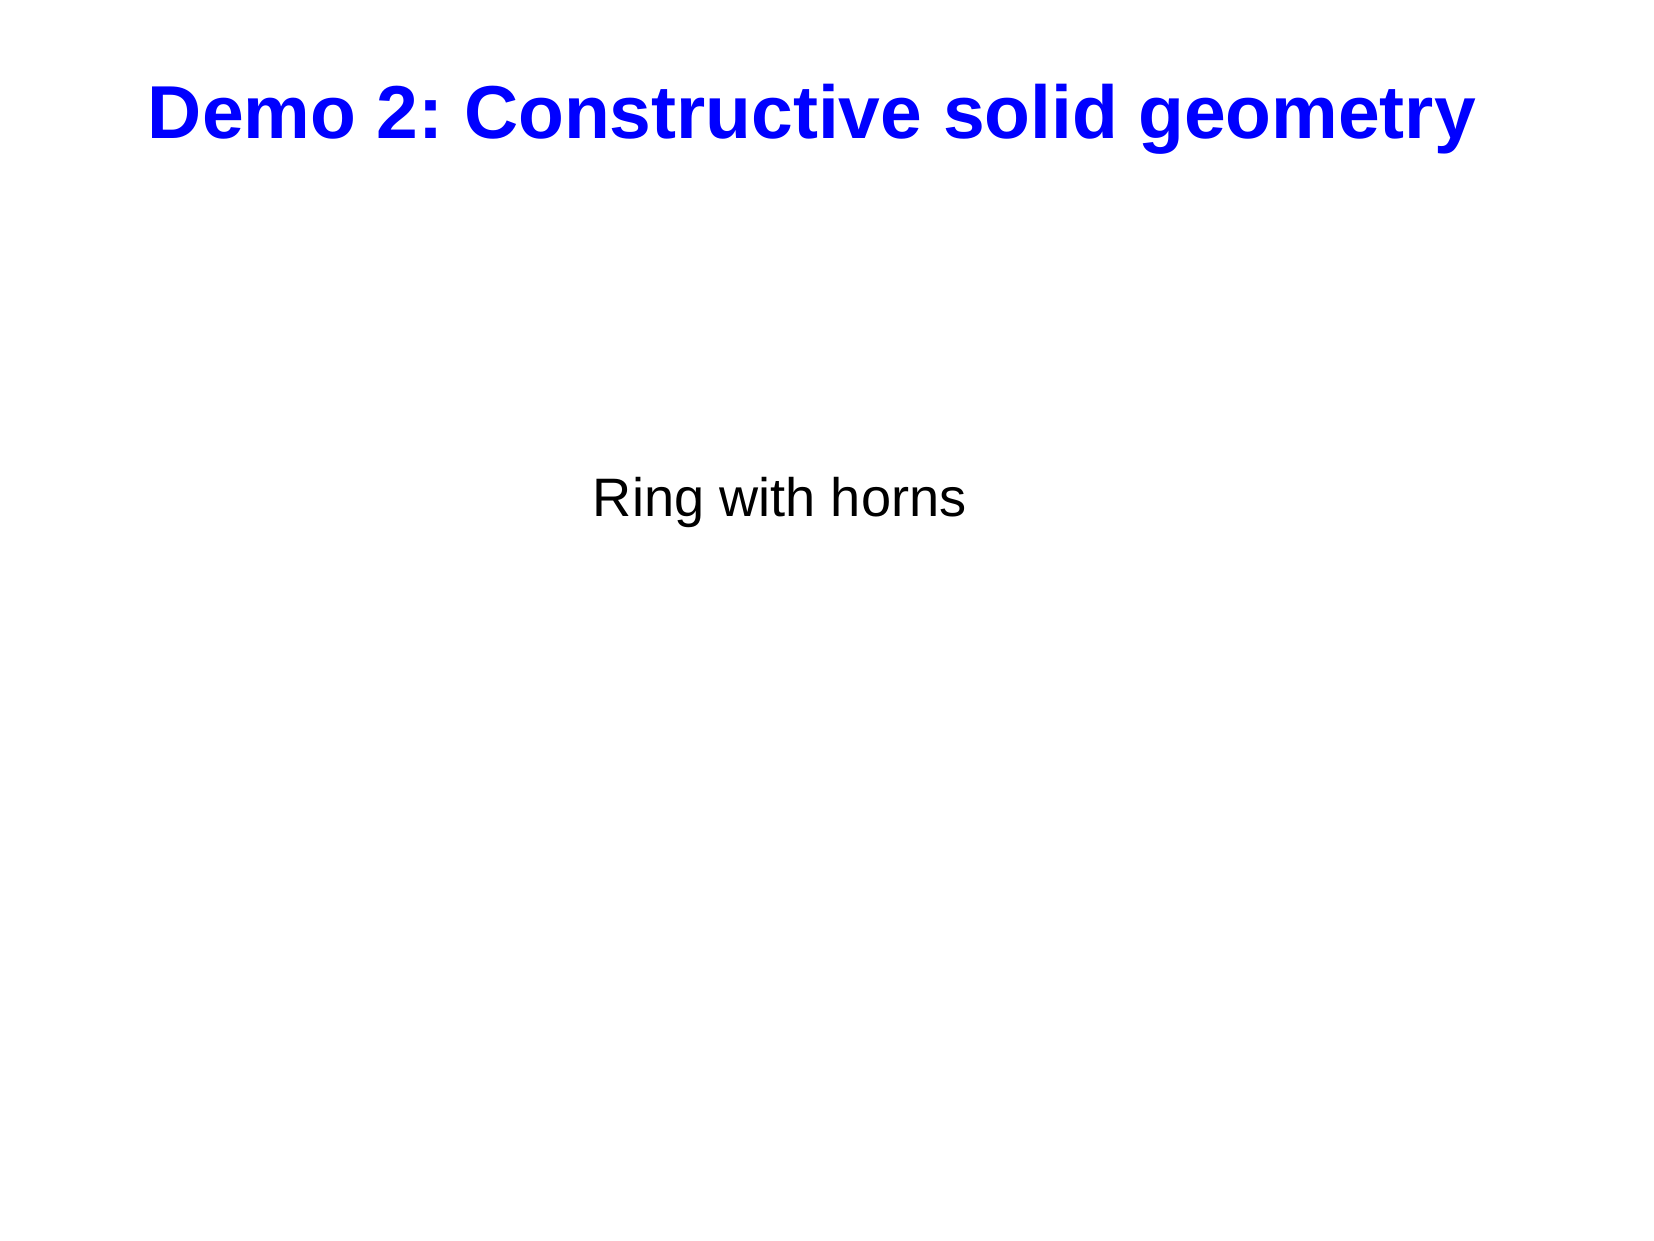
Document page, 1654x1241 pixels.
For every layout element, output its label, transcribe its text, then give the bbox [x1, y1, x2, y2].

title Ring with horns [510, 455, 1051, 541]
text_box Demo 2: Constructive solid geometry [64, 60, 1561, 166]
